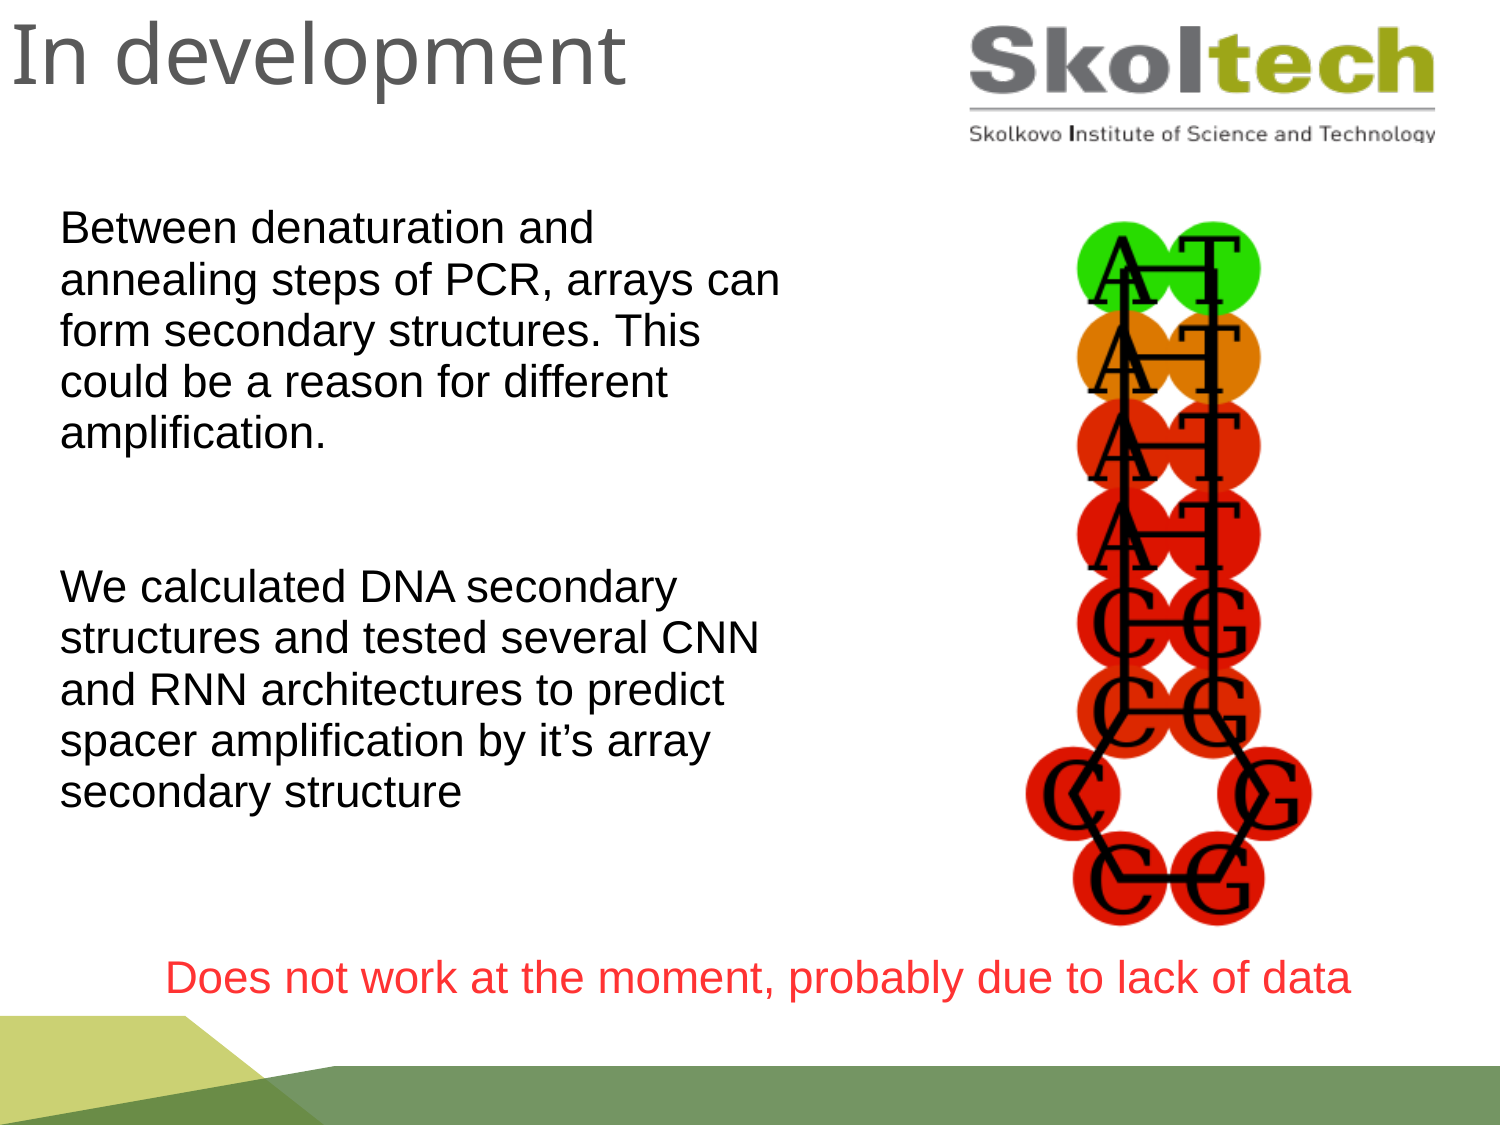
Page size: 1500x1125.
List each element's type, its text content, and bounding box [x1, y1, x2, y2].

picture [990, 209, 1321, 932]
text_box In development [11, 0, 1045, 105]
text_box Between denaturation and annealing steps of PCR, arrays can form secondary structures. This could be a reason for different amplification. We calculated DNA secondary structures and tested several CNN and RNN architectures to predict spacer amplification by it’s array secondary structure [45, 195, 811, 946]
text_box Does not work at the moment, probably due to lack of data [150, 945, 1368, 1012]
